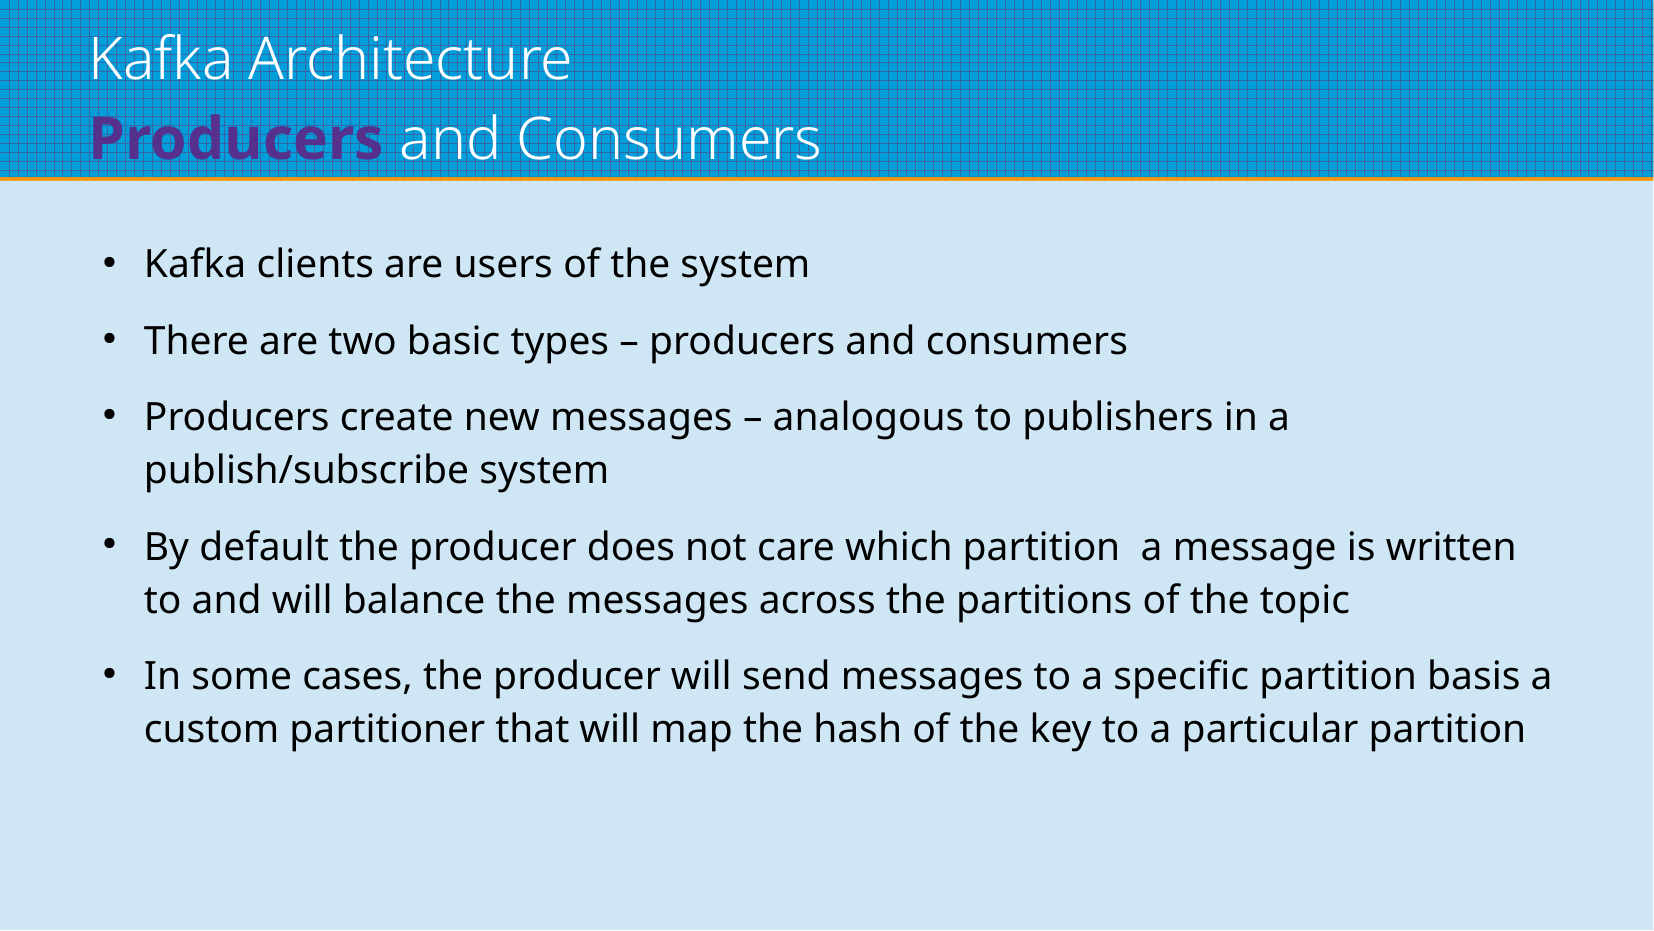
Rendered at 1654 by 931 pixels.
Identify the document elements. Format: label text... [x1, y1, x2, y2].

title Kafka Architecture Producers and Consumers [88, 14, 1565, 178]
list Kafka clients are users of the system There are two basic types – producers and consumers Producers create new messages – analogous to publishers in a publish/subscribe system By default the producer does not care which partition a message is written to and will balance the messages across the partitions of the topic In some cases, the producer will send messages to a specific partition basis a custom partitioner that will map the hash of the key to a particular partition [88, 236, 1565, 813]
